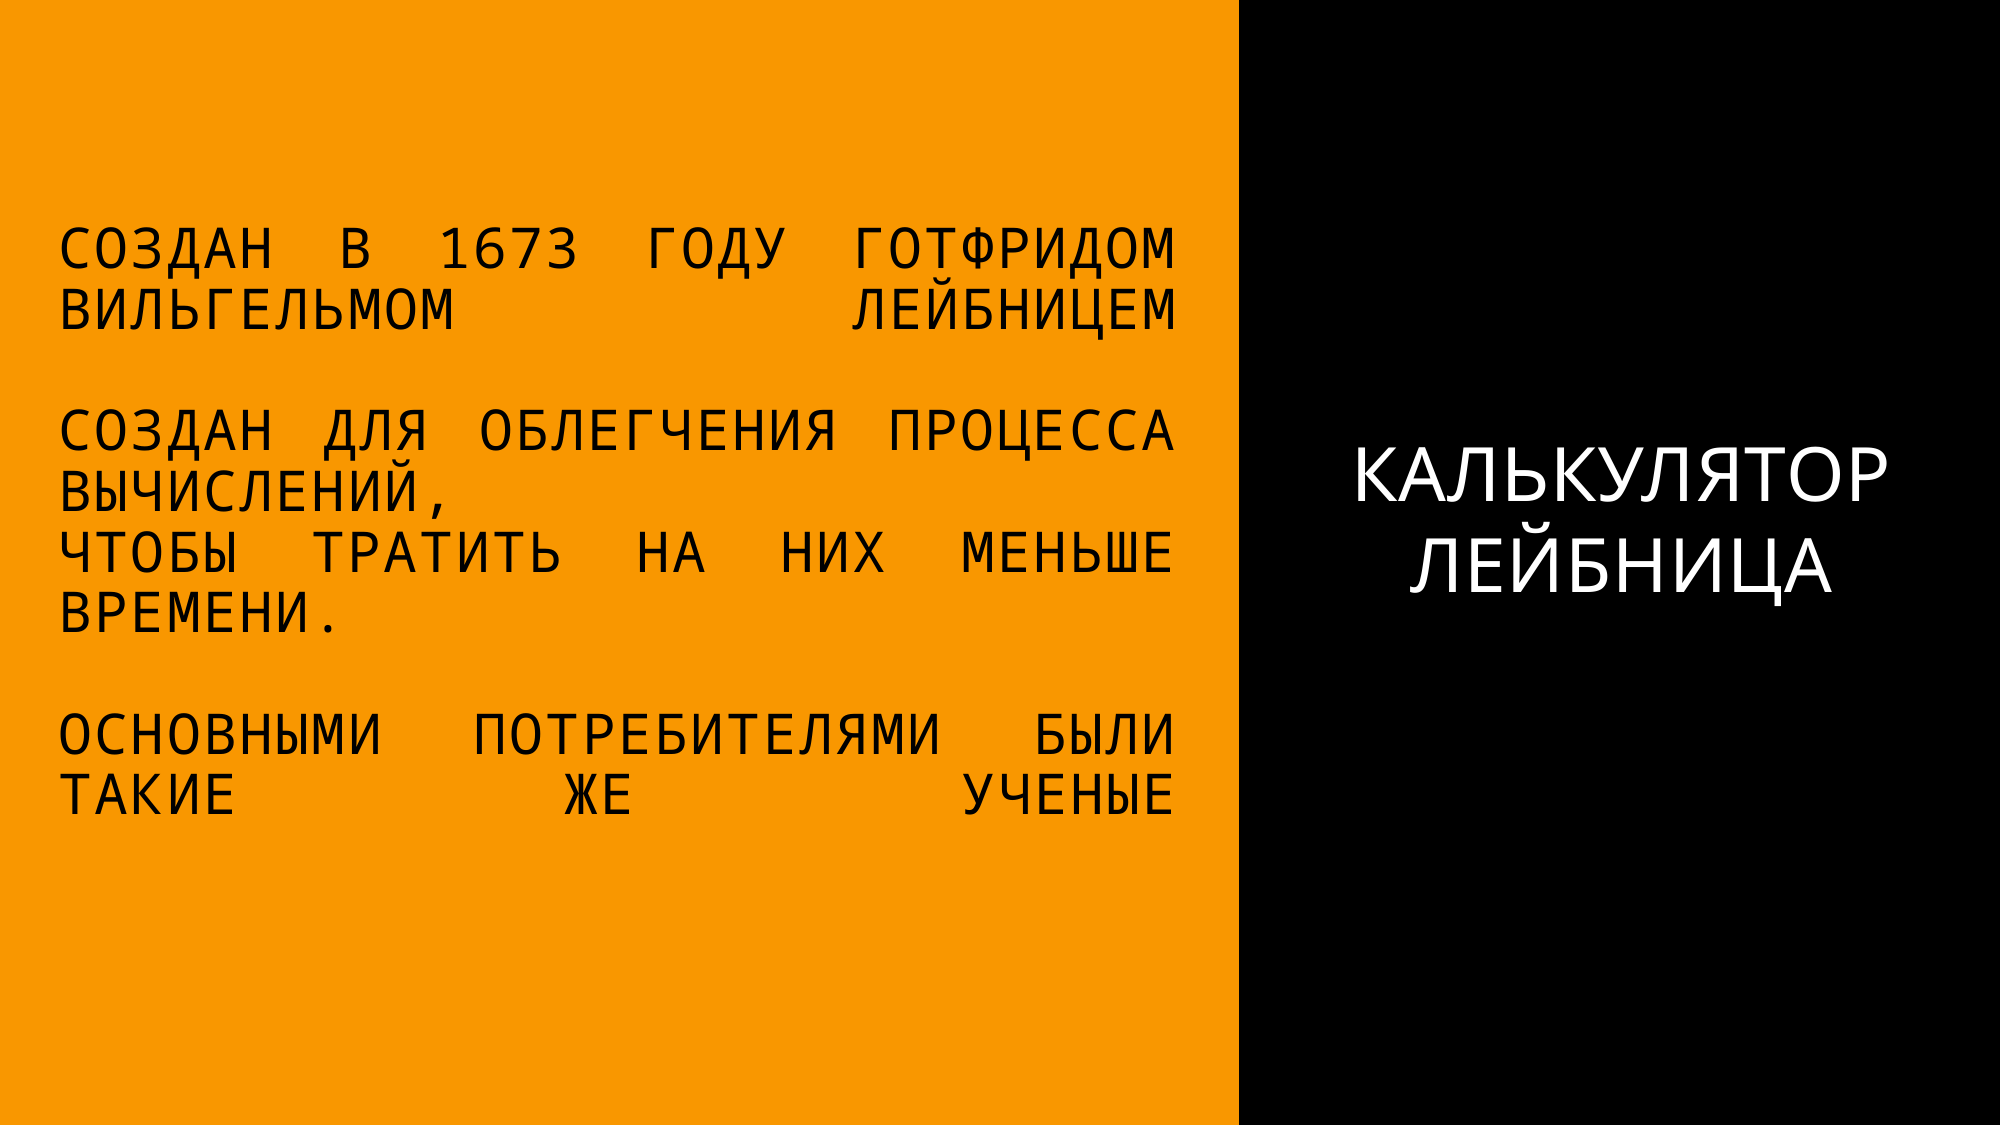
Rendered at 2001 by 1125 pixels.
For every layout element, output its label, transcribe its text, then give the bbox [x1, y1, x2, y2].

subtitle КАЛЬКУЛЯТОР ЛЕЙБНИЦА [1317, 104, 1927, 1019]
title Создан в 1673 году Готфридом Вильгельмом Лейбницем создан для облегчения процесса вычислений, чтобы тратить на них меньше времени. Основными потребителями были такие же ученые [43, 187, 1198, 1125]
text_box [0, 0, 2000, 1125]
